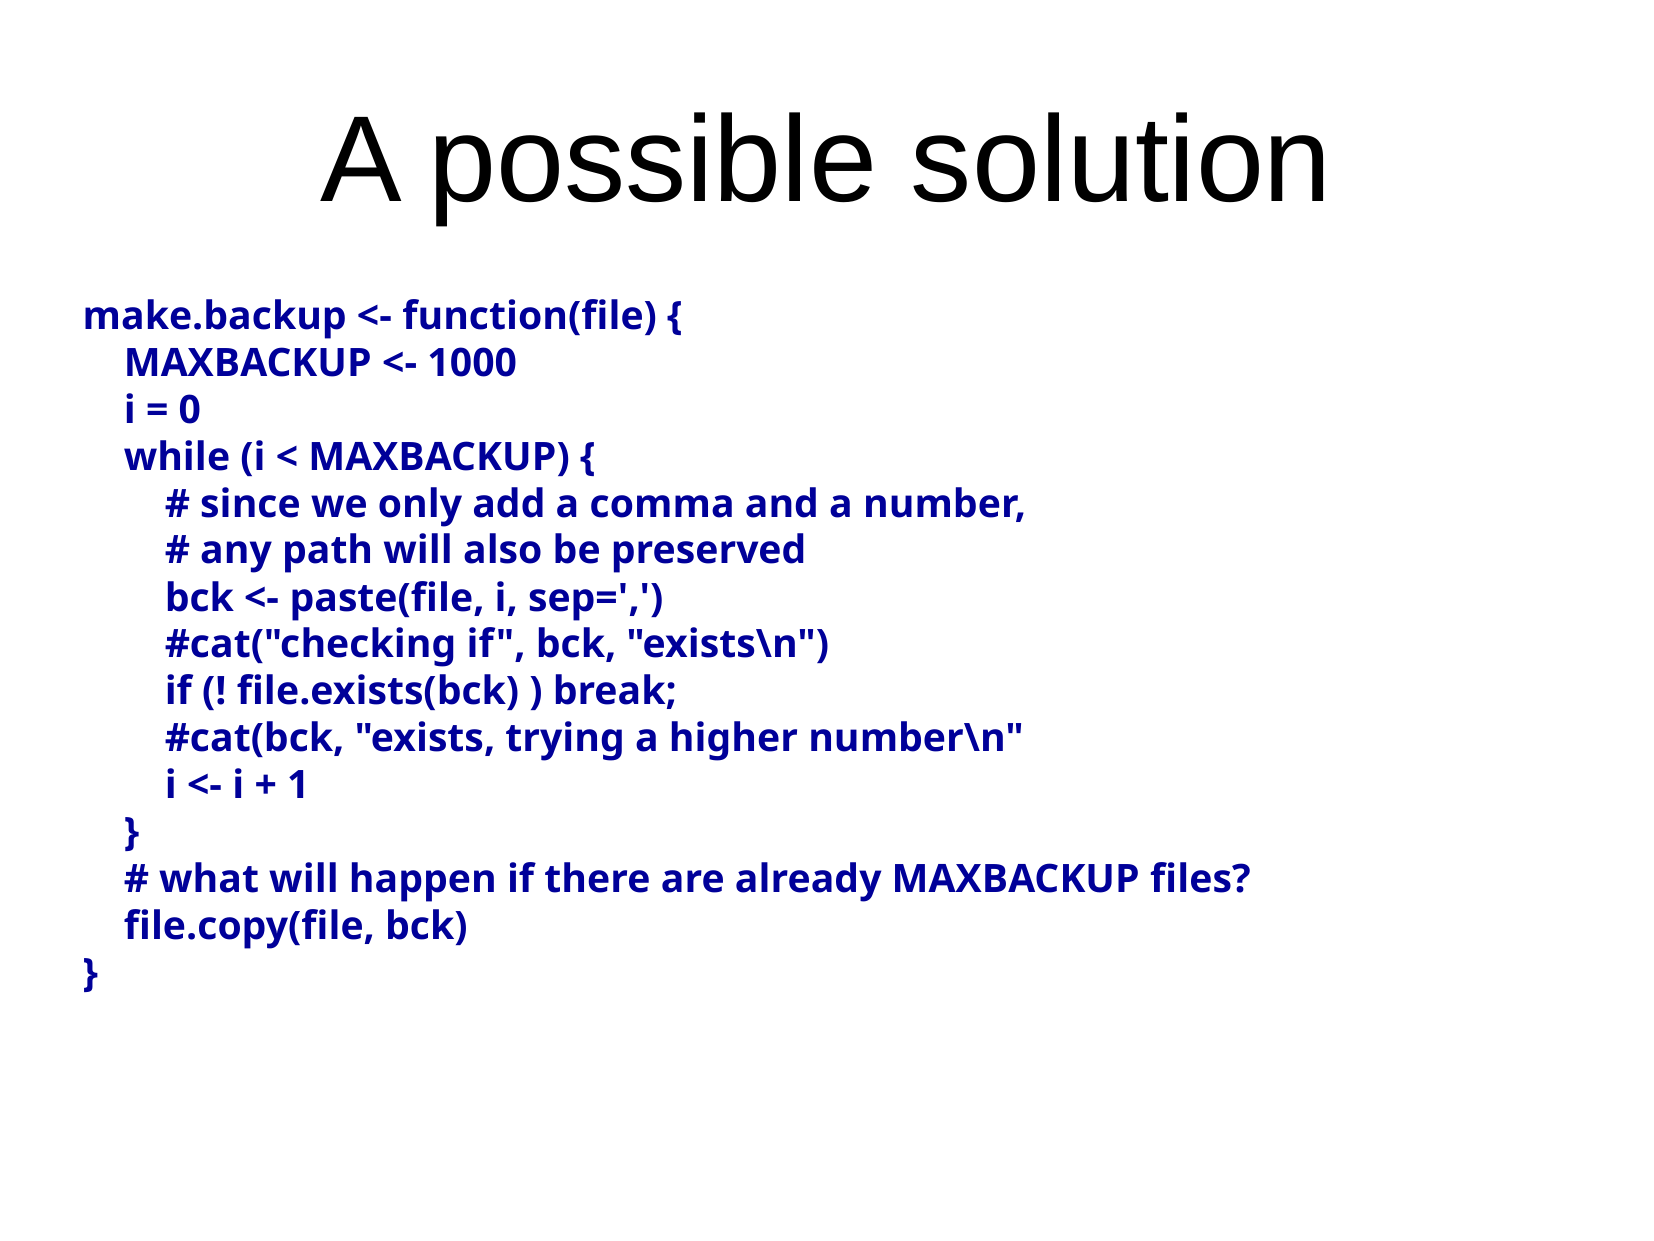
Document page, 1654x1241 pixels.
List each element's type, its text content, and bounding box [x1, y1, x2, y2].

text_box make.backup <- function(file) { MAXBACKUP <- 1000 i = 0 while (i < MAXBACKUP) { # since we only add a comma and a number, # any path will also be preserved bck <- paste(file, i, sep=',') #cat("checking if", bck, "exists\n") if (! file.exists(bck) ) break; #cat(bck, "exists, trying a higher number\n" i <- i + 1 } # what will happen if there are already MAXBACKUP files? file.copy(file, bck) } [82, 290, 1571, 1010]
text_box A possible solution [82, 49, 1571, 257]
